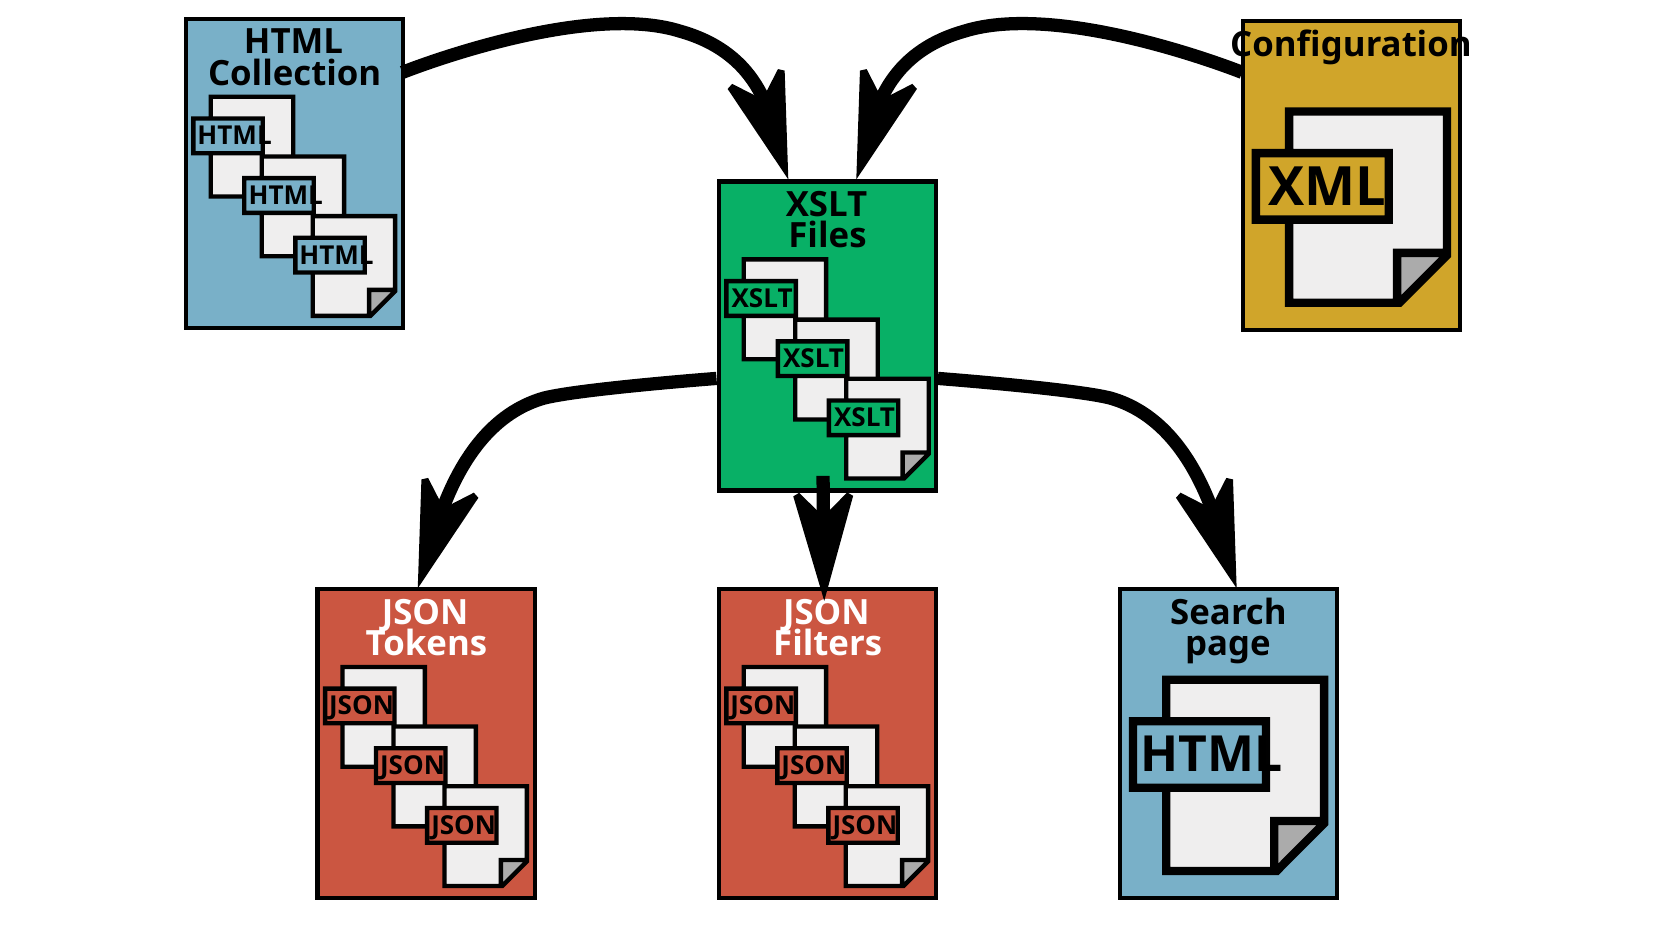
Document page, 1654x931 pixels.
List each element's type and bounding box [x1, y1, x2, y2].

picture [169, 0, 1485, 930]
